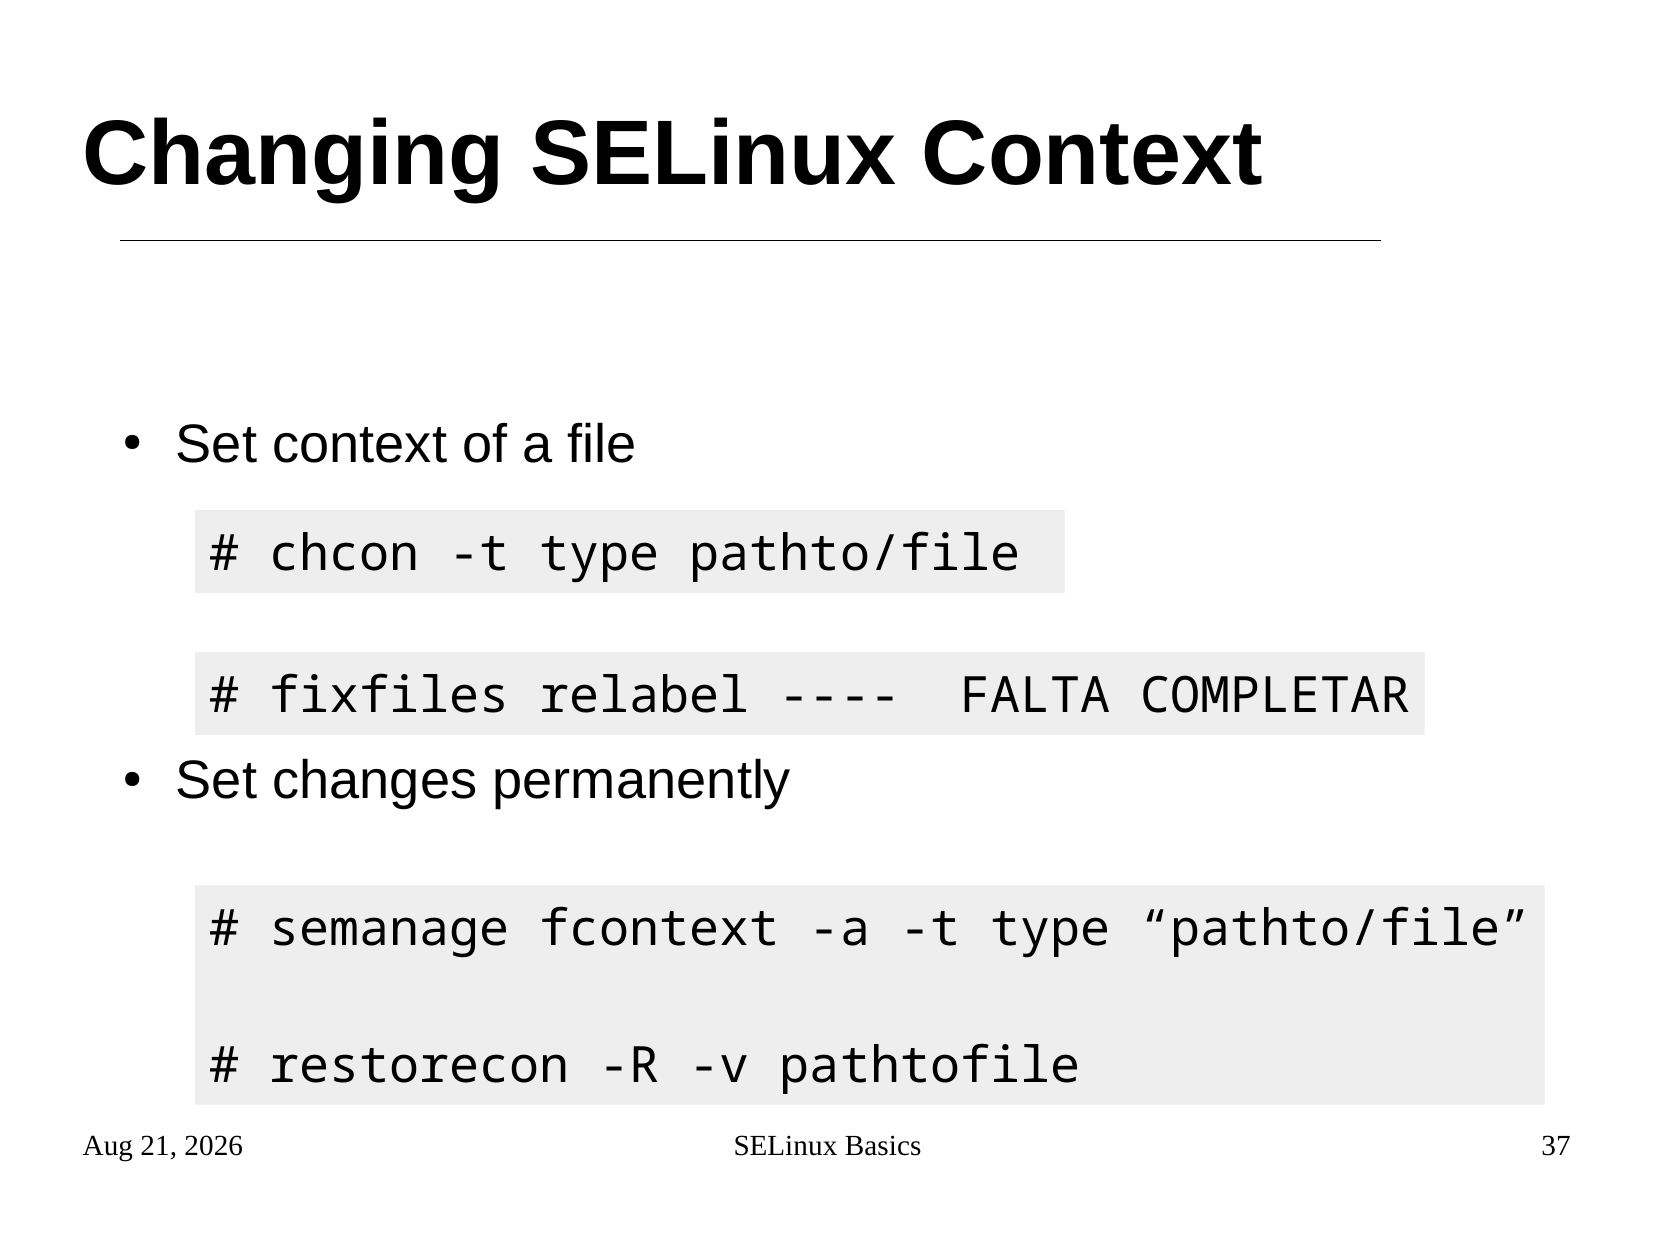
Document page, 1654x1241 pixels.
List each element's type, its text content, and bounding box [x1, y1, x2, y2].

list Set context of a file [105, 413, 1594, 489]
list Set changes permanently [105, 750, 1594, 826]
text_box # semanage fcontext -a -t type “pathto/file” # restorecon -R -v pathtofile [195, 885, 1545, 1074]
text_box # fixfiles relabel ---- FALTA COMPLETAR [195, 651, 1425, 725]
text_box # chcon -t type pathto/file [195, 510, 1065, 583]
title Changing SELinux Context [82, 49, 1571, 257]
